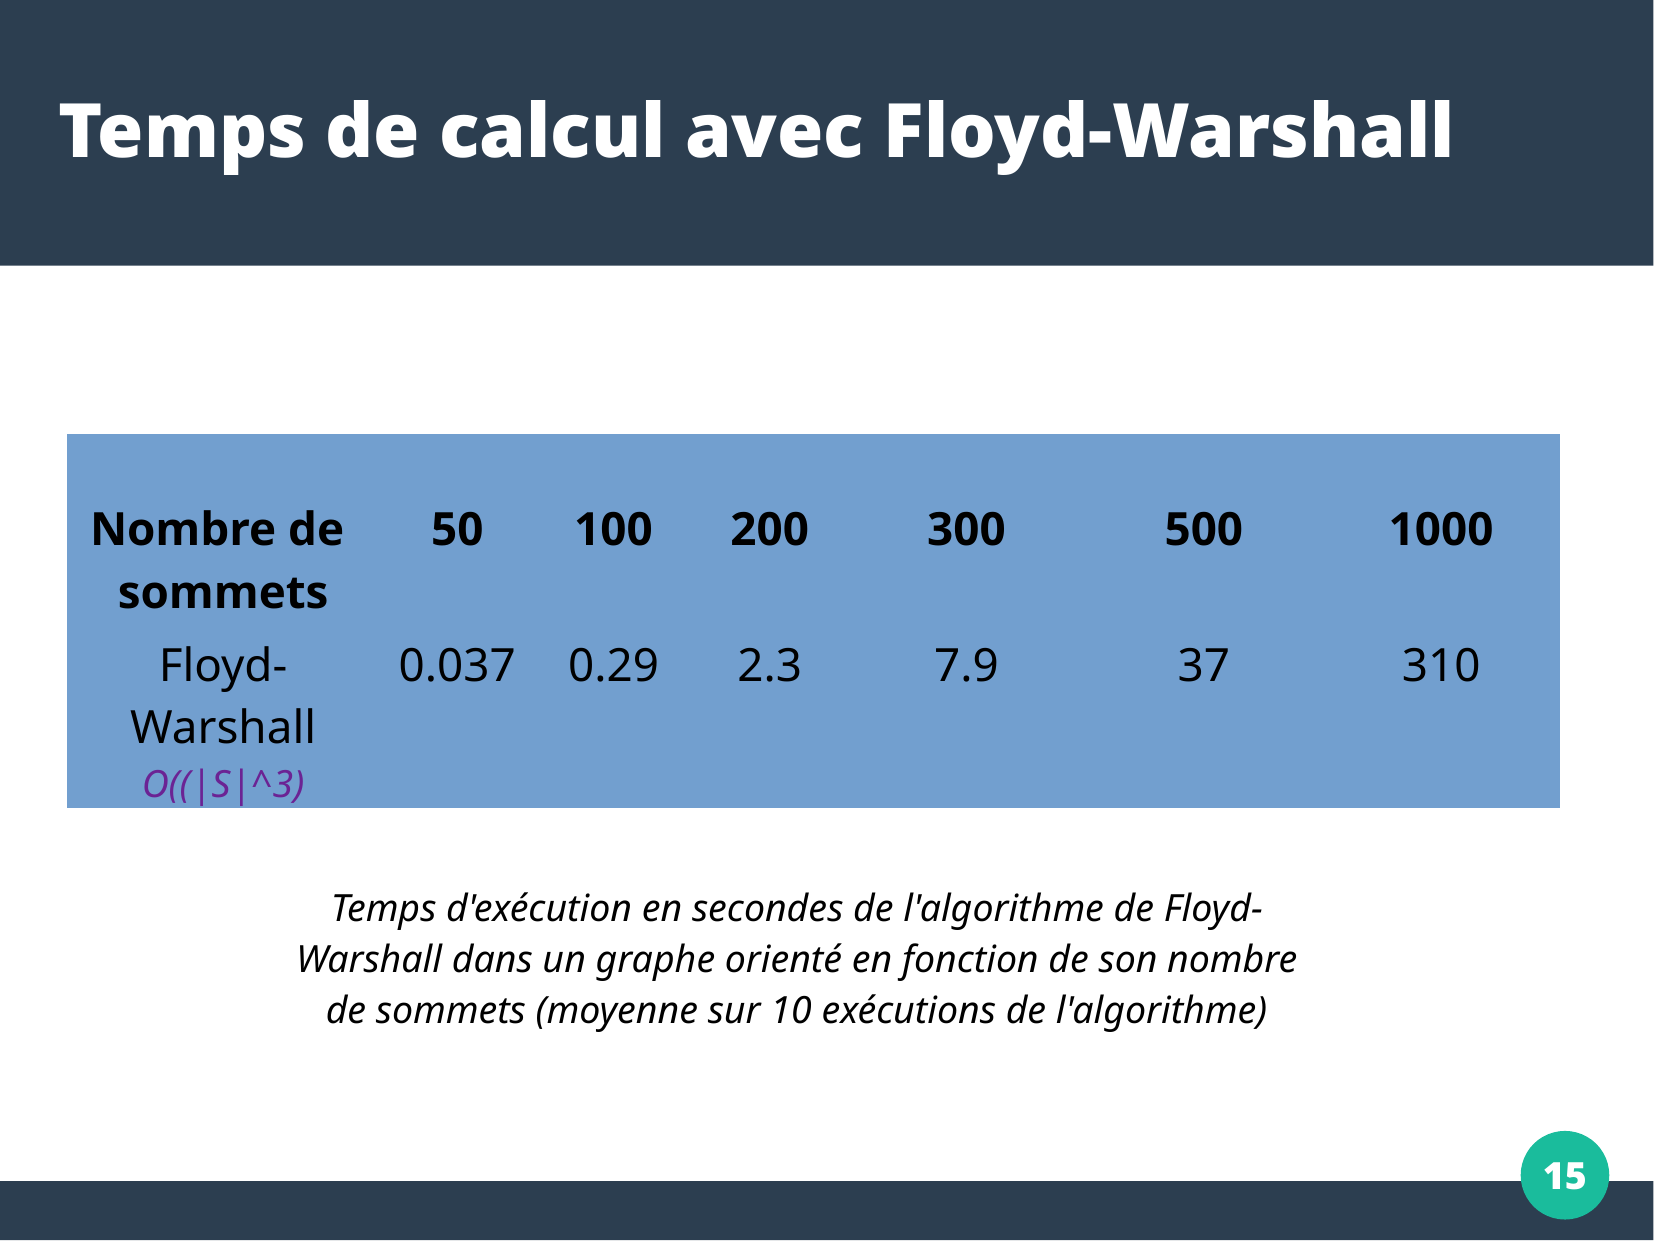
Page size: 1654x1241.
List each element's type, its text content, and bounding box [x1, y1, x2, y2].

table_cell 37 [1085, 632, 1323, 808]
table_cell 7.9 [848, 632, 1085, 808]
table_header 300 [848, 434, 1085, 632]
table_header Nombre de sommets [67, 434, 379, 632]
table_cell Floyd-Warshall O((|S|^3) [67, 632, 379, 808]
table_header 50 [379, 434, 535, 632]
text_box Temps d'exécution en secondes de l'algorithme de Floyd-Warshall dans un graphe orienté en fonction de son nombre de sommets (moyenne sur 10 exécutions de l'algorithme) [271, 874, 1323, 1065]
table_cell 0.037 [379, 632, 535, 808]
table_cell 0.29 [535, 632, 692, 808]
table_header 500 [1085, 434, 1323, 632]
table_cell 2.3 [692, 632, 848, 808]
table_header 1000 [1323, 434, 1560, 632]
title Temps de calcul avec Floyd-Warshall [59, 49, 1595, 207]
table_header 100 [535, 434, 692, 632]
table_cell 310 [1323, 632, 1560, 808]
table_header 200 [692, 434, 848, 632]
